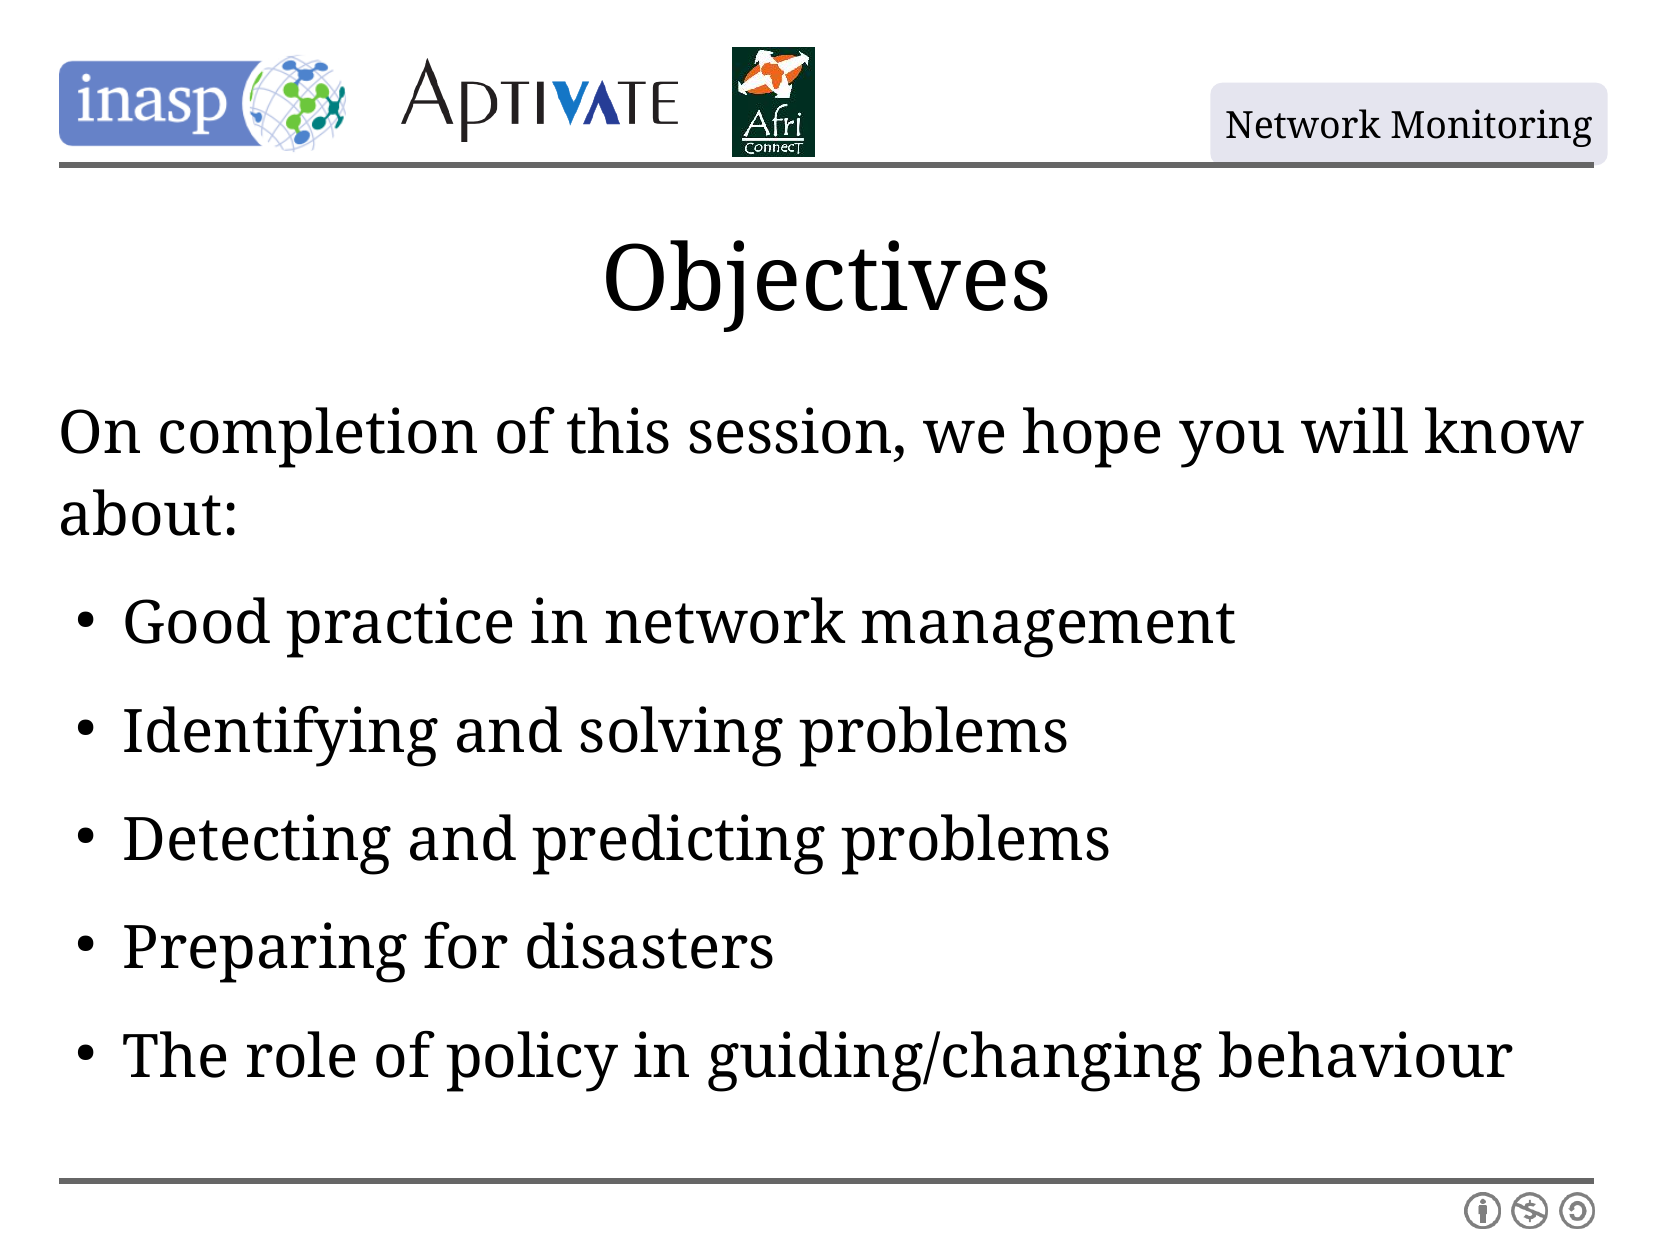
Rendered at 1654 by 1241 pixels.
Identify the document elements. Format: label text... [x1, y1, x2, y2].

picture [1511, 1192, 1548, 1229]
picture [59, 47, 355, 160]
picture [1559, 1192, 1595, 1229]
list On completion of this session, we hope you will know about: Good practice in network management Identifying and solving problems Detecting and predicting problems Preparing for disasters The role of policy in guiding/changing behaviour [59, 389, 1595, 1109]
picture [732, 47, 815, 157]
picture [1464, 1192, 1501, 1229]
title Objectives [59, 212, 1595, 343]
picture [401, 58, 678, 142]
